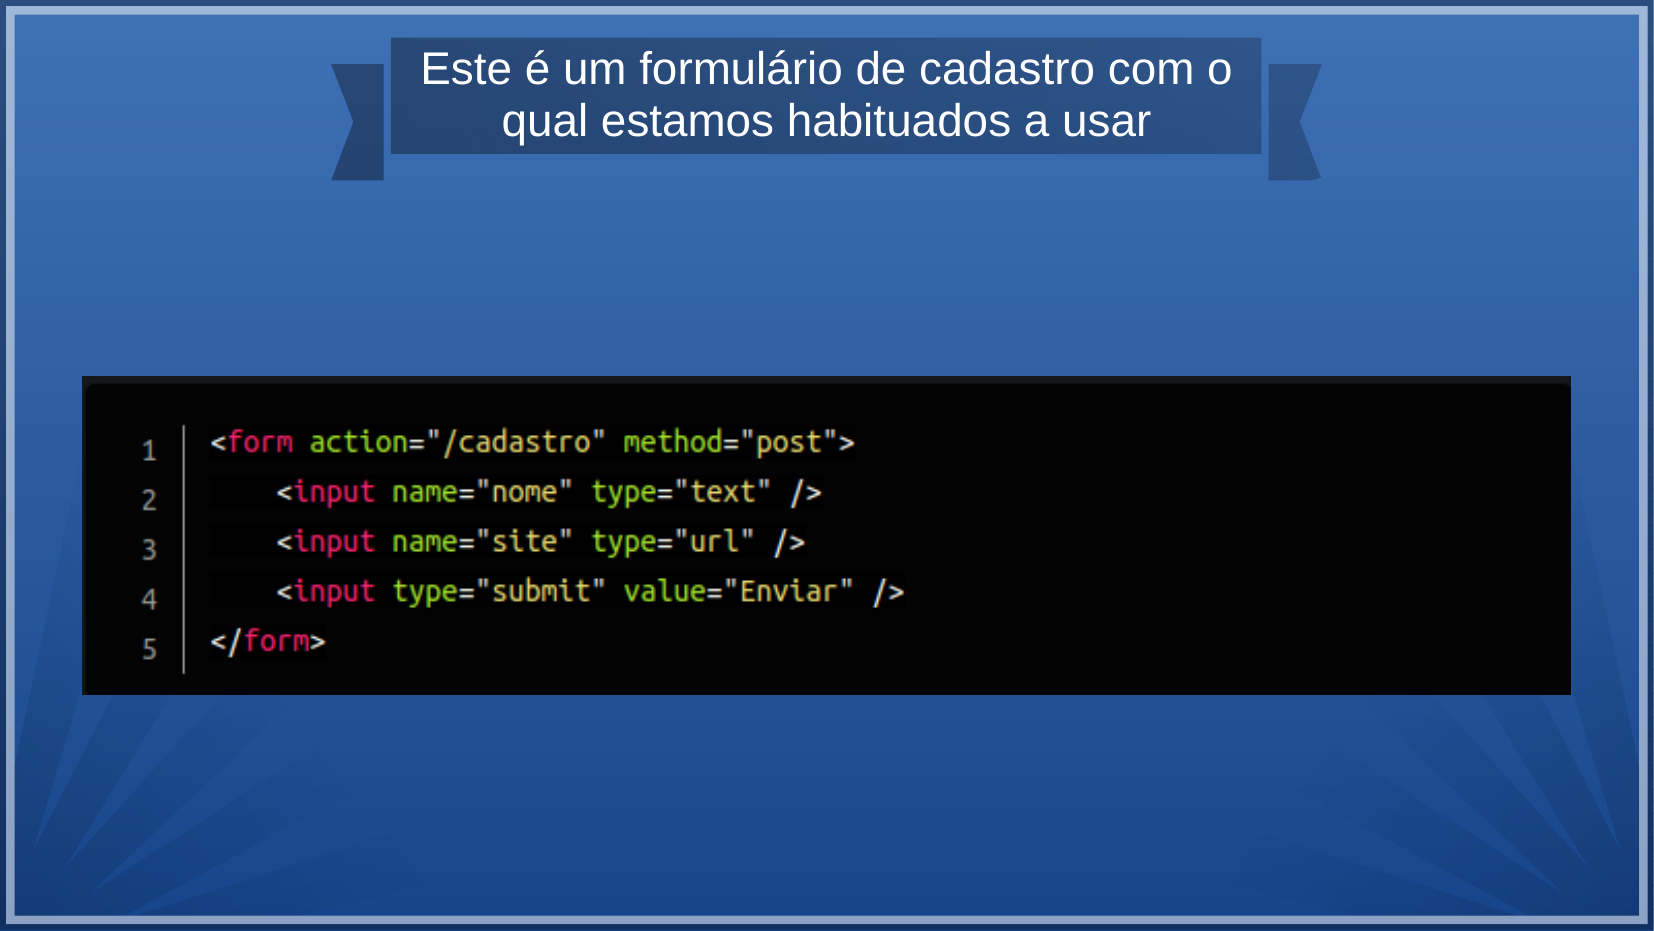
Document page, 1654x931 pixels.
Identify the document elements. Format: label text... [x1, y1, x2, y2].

picture [82, 376, 1571, 695]
title Este é um formulário de cadastro com o qual estamos habituados a usar [389, 35, 1264, 154]
